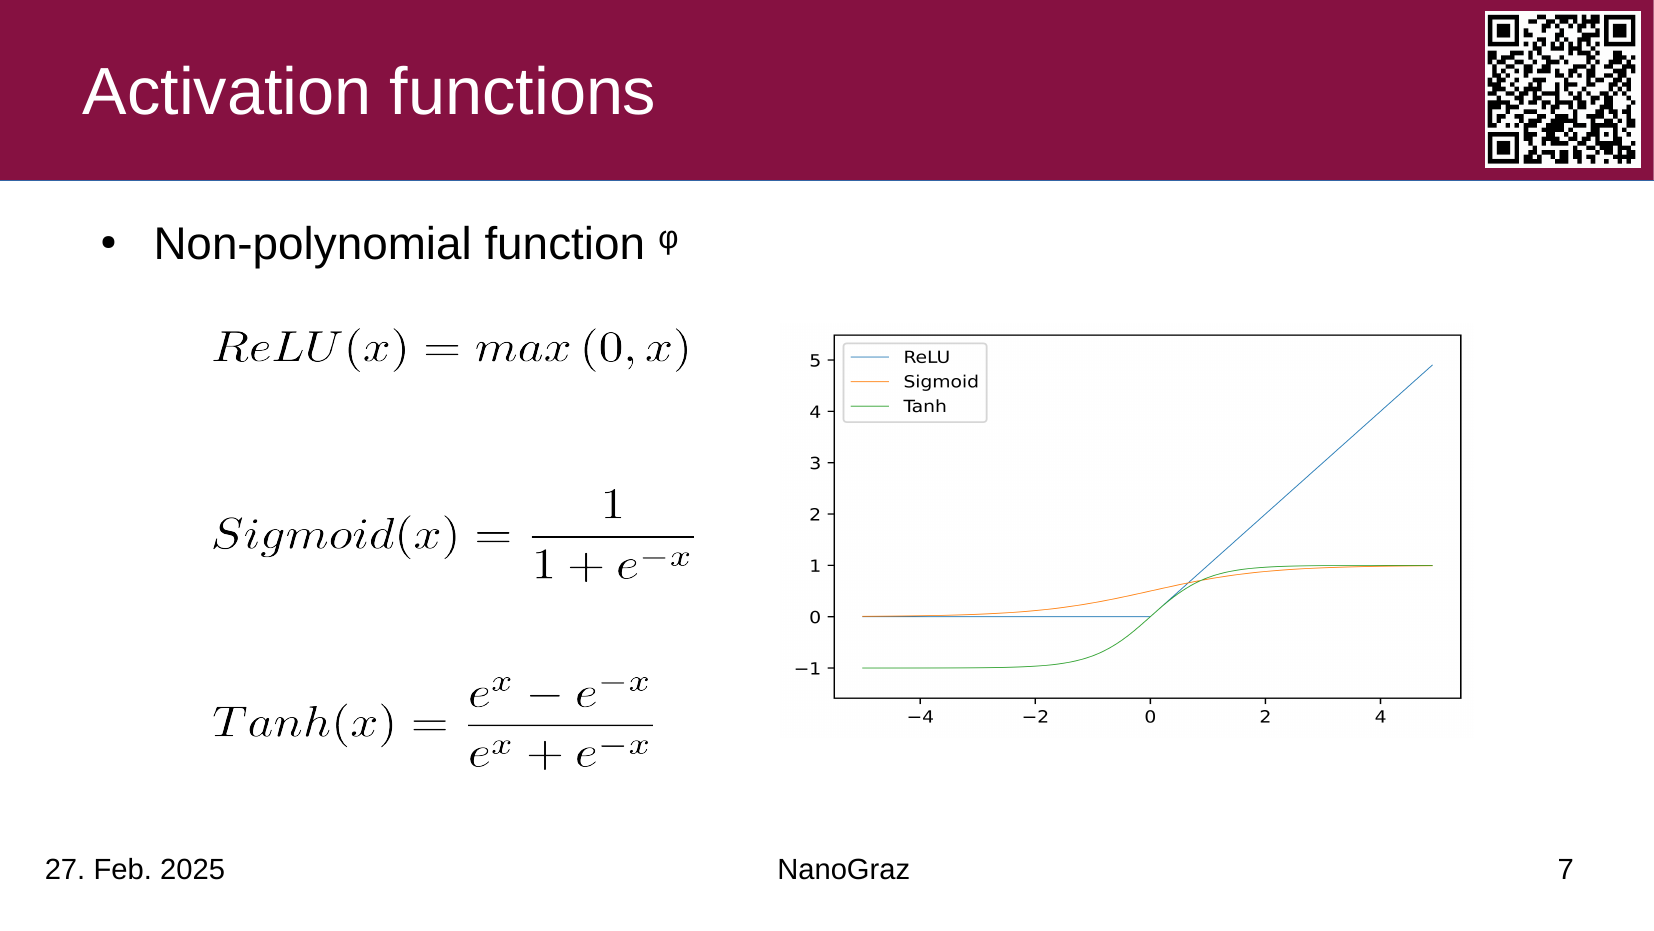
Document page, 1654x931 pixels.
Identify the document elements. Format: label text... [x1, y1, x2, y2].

list Non-polynomial function ᵠ [82, 217, 1571, 758]
picture [213, 489, 694, 582]
picture [213, 328, 687, 372]
picture [213, 677, 653, 770]
title Activation functions [82, 13, 1571, 169]
picture [780, 323, 1474, 738]
picture [1485, 11, 1641, 168]
